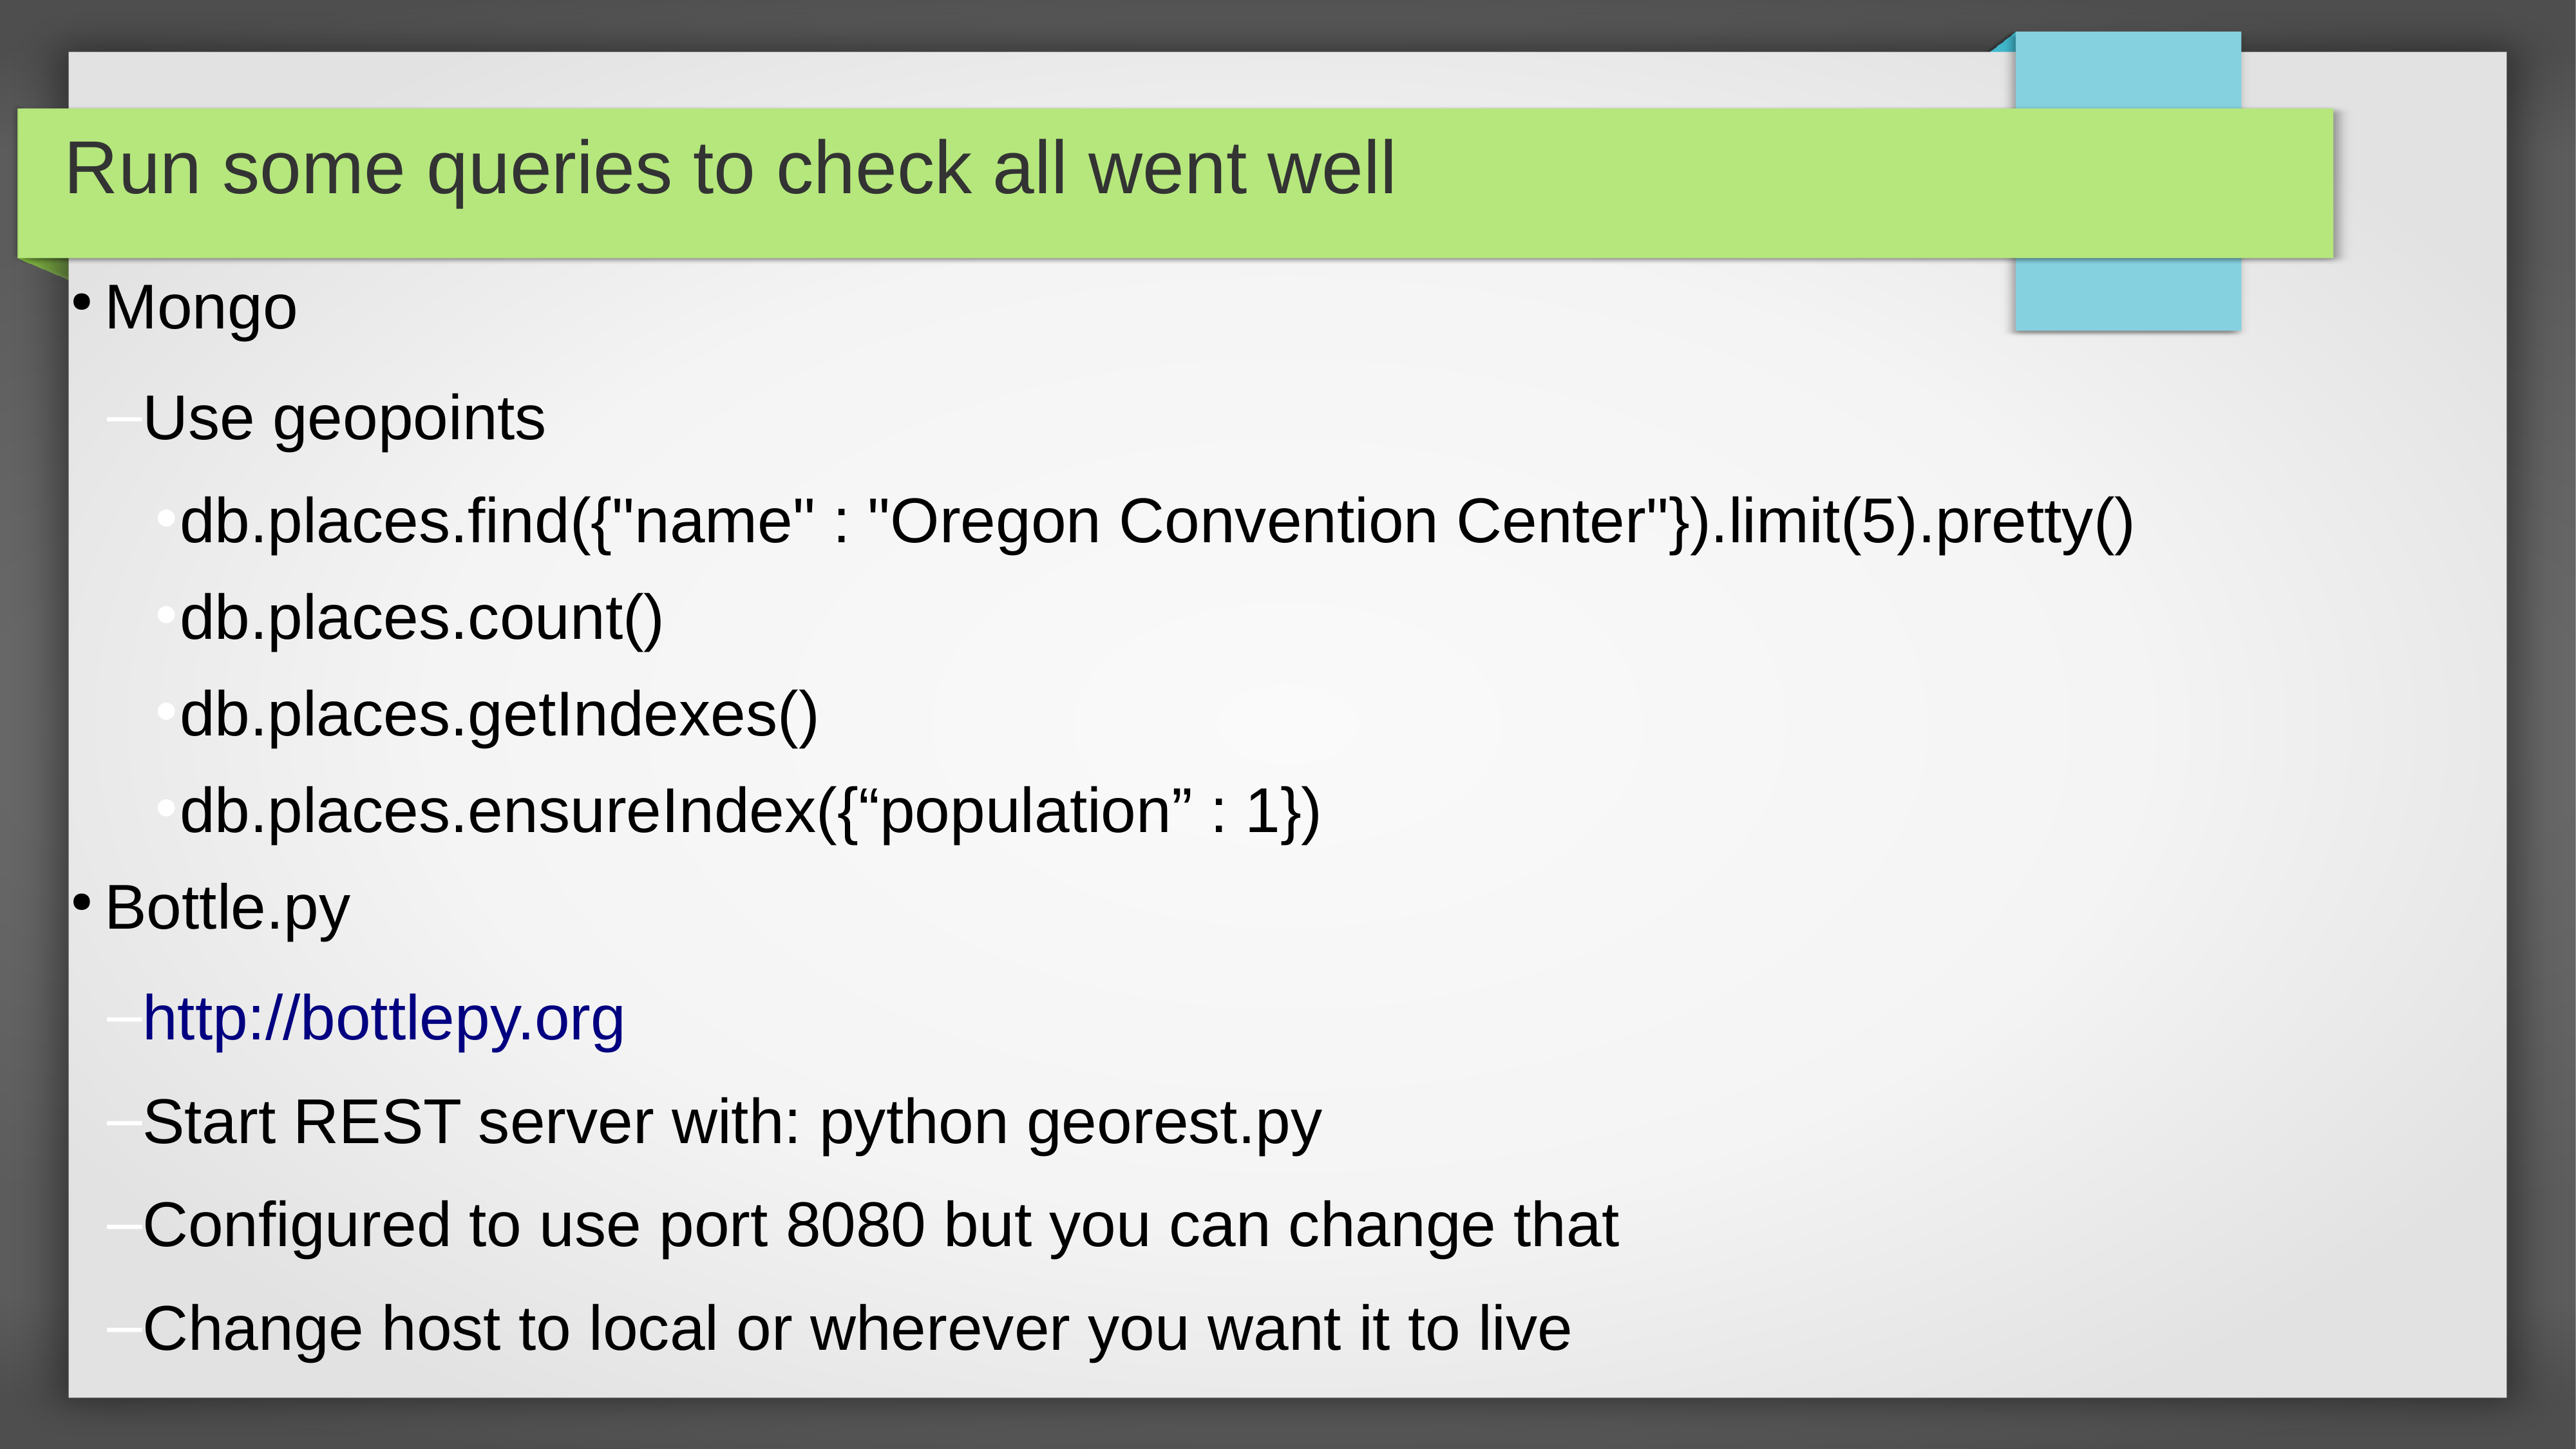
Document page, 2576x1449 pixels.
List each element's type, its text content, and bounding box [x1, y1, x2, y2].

title Run some queries to check all went well [59, 76, 2488, 251]
list Mongo Use geopoints db.places.find({"name" : "Oregon Convention Center"}).limit(5).pretty() db.places.count() db.places.getIndexes() db.places.ensureIndex({“population” : 1}) Bottle.py http://bottlepy.org Start REST server with: python georest.py Configured to use port 8080 but you can change that Change host to local or wherever you want it to live [59, 265, 2488, 1449]
picture [0, 0, 2576, 1449]
